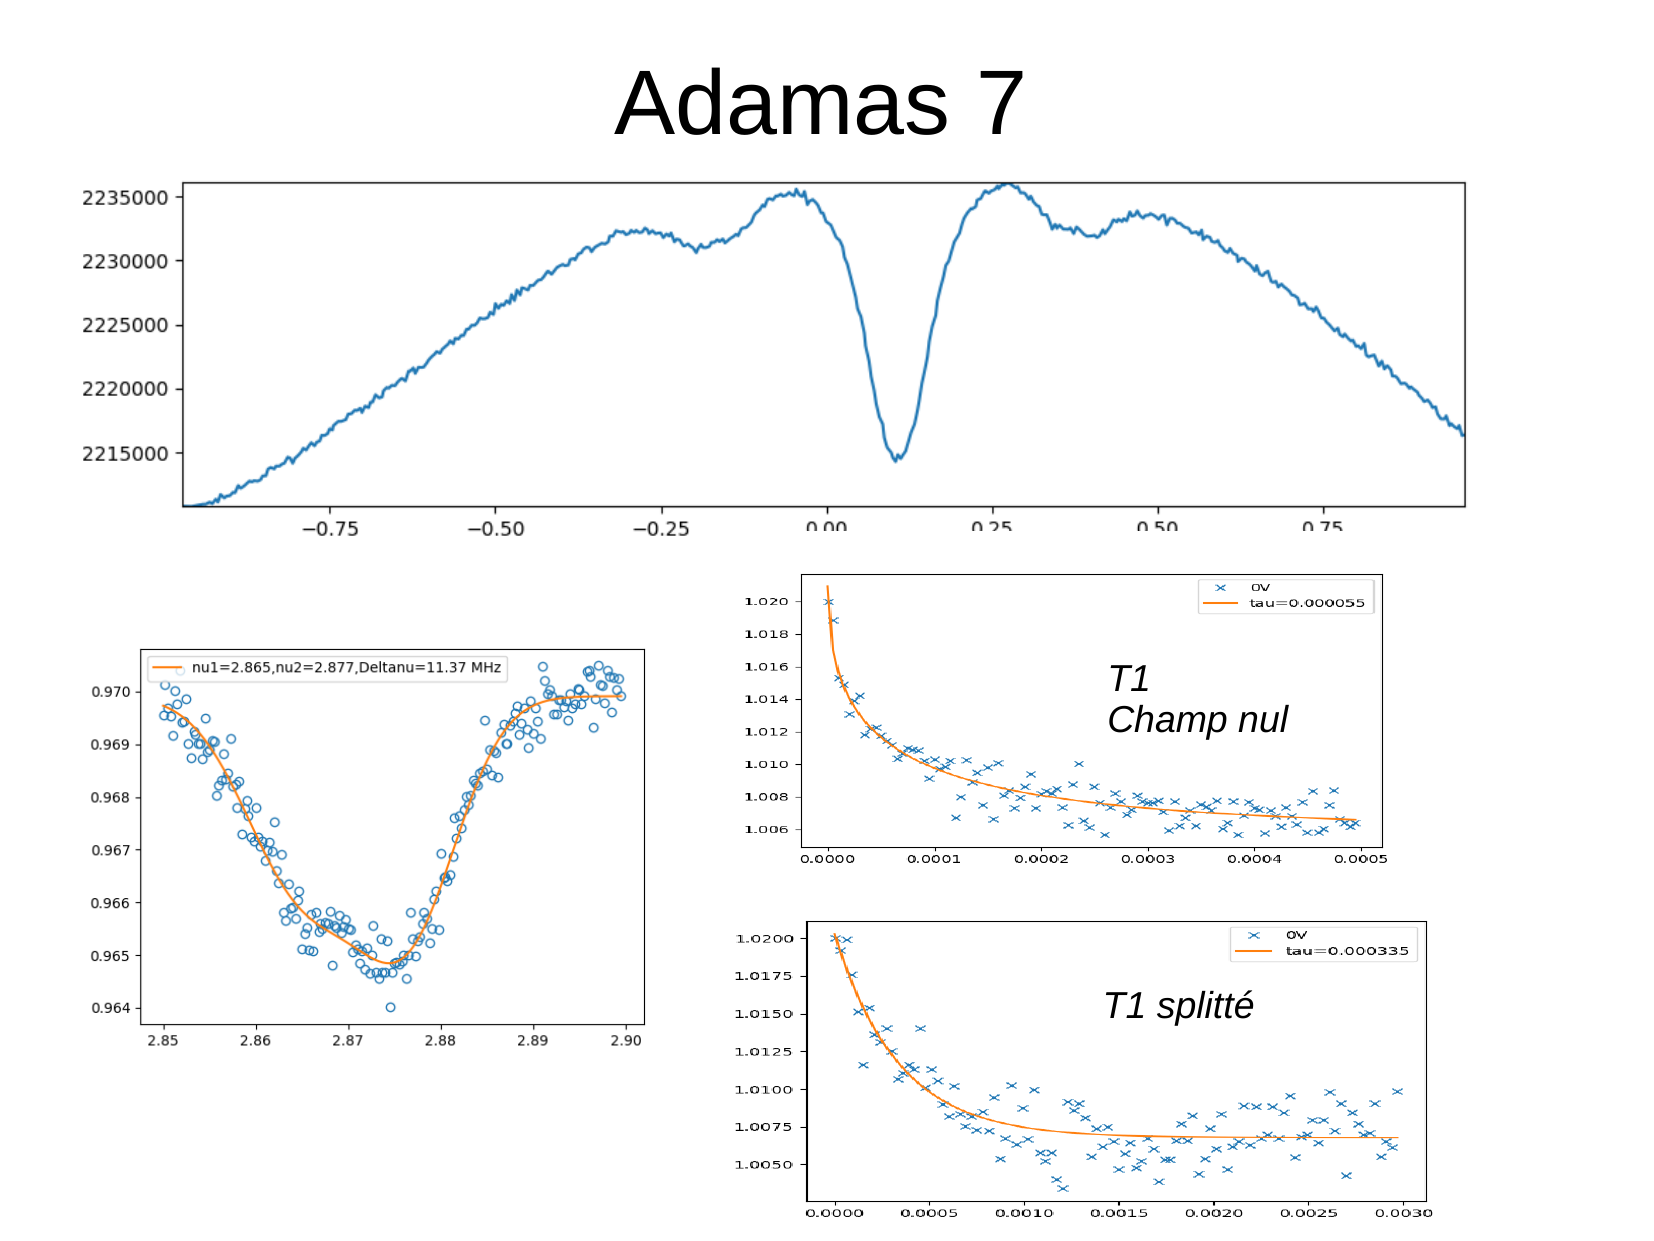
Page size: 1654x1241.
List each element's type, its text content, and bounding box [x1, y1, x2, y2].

title Adamas 7 [76, 0, 1565, 207]
text_box T1 Champ nul [1092, 649, 1303, 748]
text_box T1 splitté [1088, 976, 1270, 1034]
picture [59, 177, 1506, 1241]
